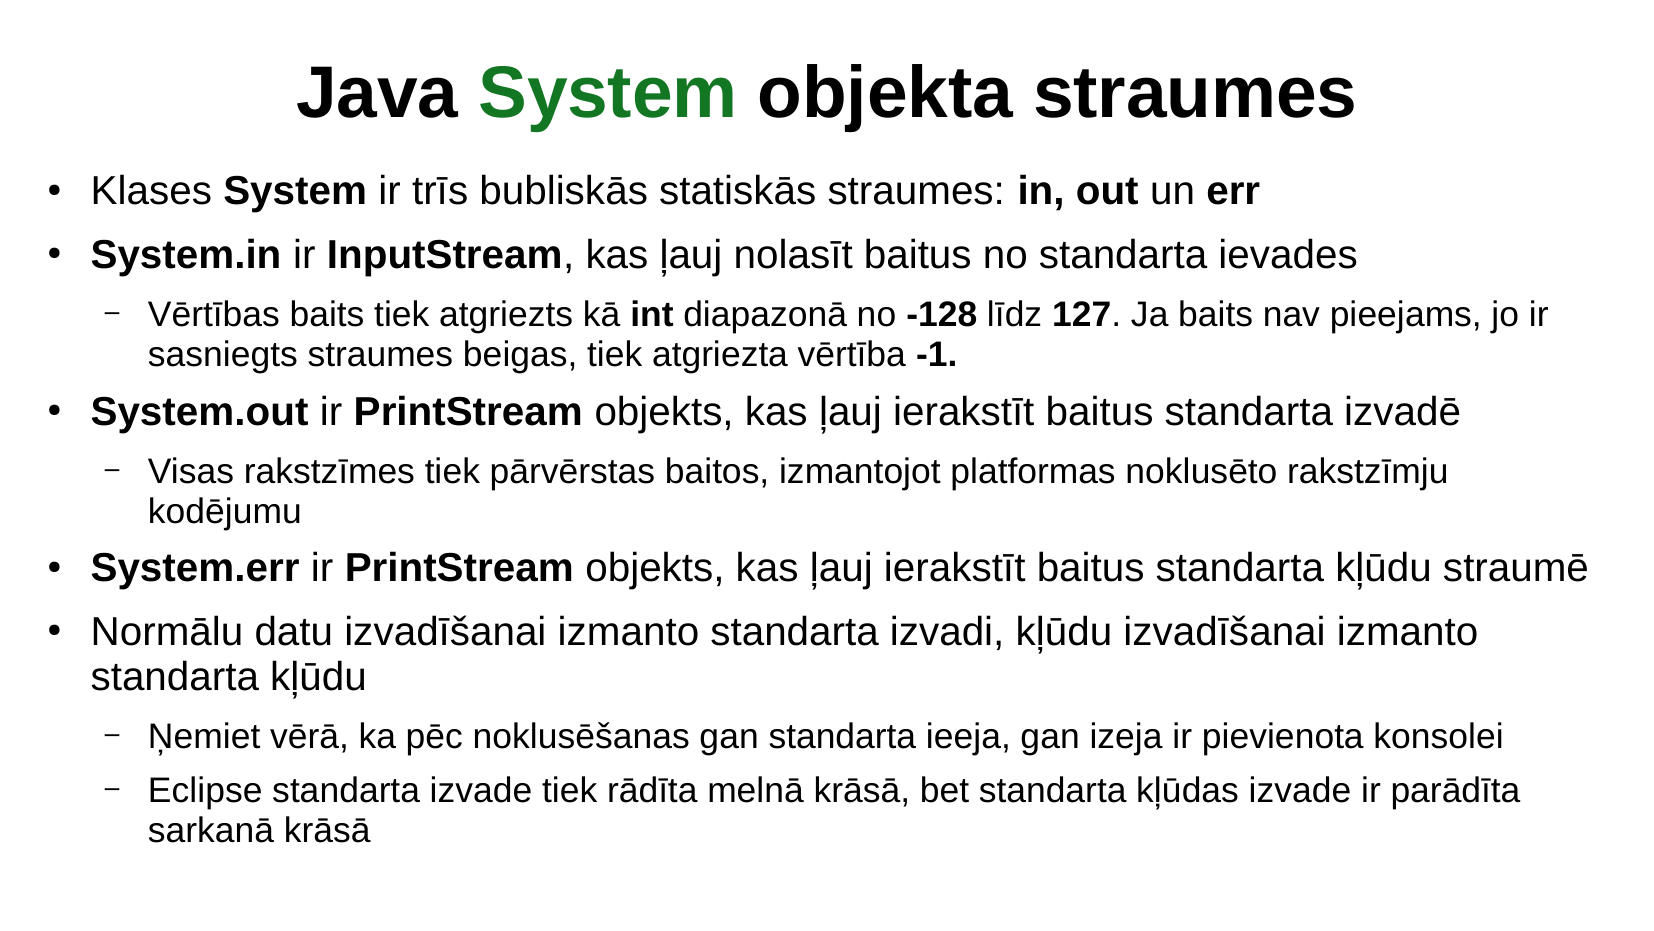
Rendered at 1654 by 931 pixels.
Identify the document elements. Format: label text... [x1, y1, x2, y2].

list Klases System ir trīs bubliskās statiskās straumes: in, out un err System.in ir InputStream, kas ļauj nolasīt baitus no standarta ievades Vērtības baits tiek atgriezts kā int diapazonā no -128 līdz 127. Ja baits nav pieejams, jo ir sasniegts straumes beigas, tiek atgriezta vērtība -1. System.out ir PrintStream objekts, kas ļauj ierakstīt baitus standarta izvadē Visas rakstzīmes tiek pārvērstas baitos, izmantojot platformas noklusēto rakstzīmju kodējumu System.err ir PrintStream objekts, kas ļauj ierakstīt baitus standarta kļūdu straumē Normālu datu izvadīšanai izmanto standarta izvadi, kļūdu izvadīšanai izmanto standarta kļūdu Ņemiet vērā, ka pēc noklusēšanas gan standarta ieeja, gan izeja ir pievienota konsolei Eclipse standarta izvade tiek rādīta melnā krāsā, bet standarta kļūdas izvade ir parādīta sarkanā krāsā [33, 168, 1607, 886]
title Java System objekta straumes [82, 37, 1571, 147]
